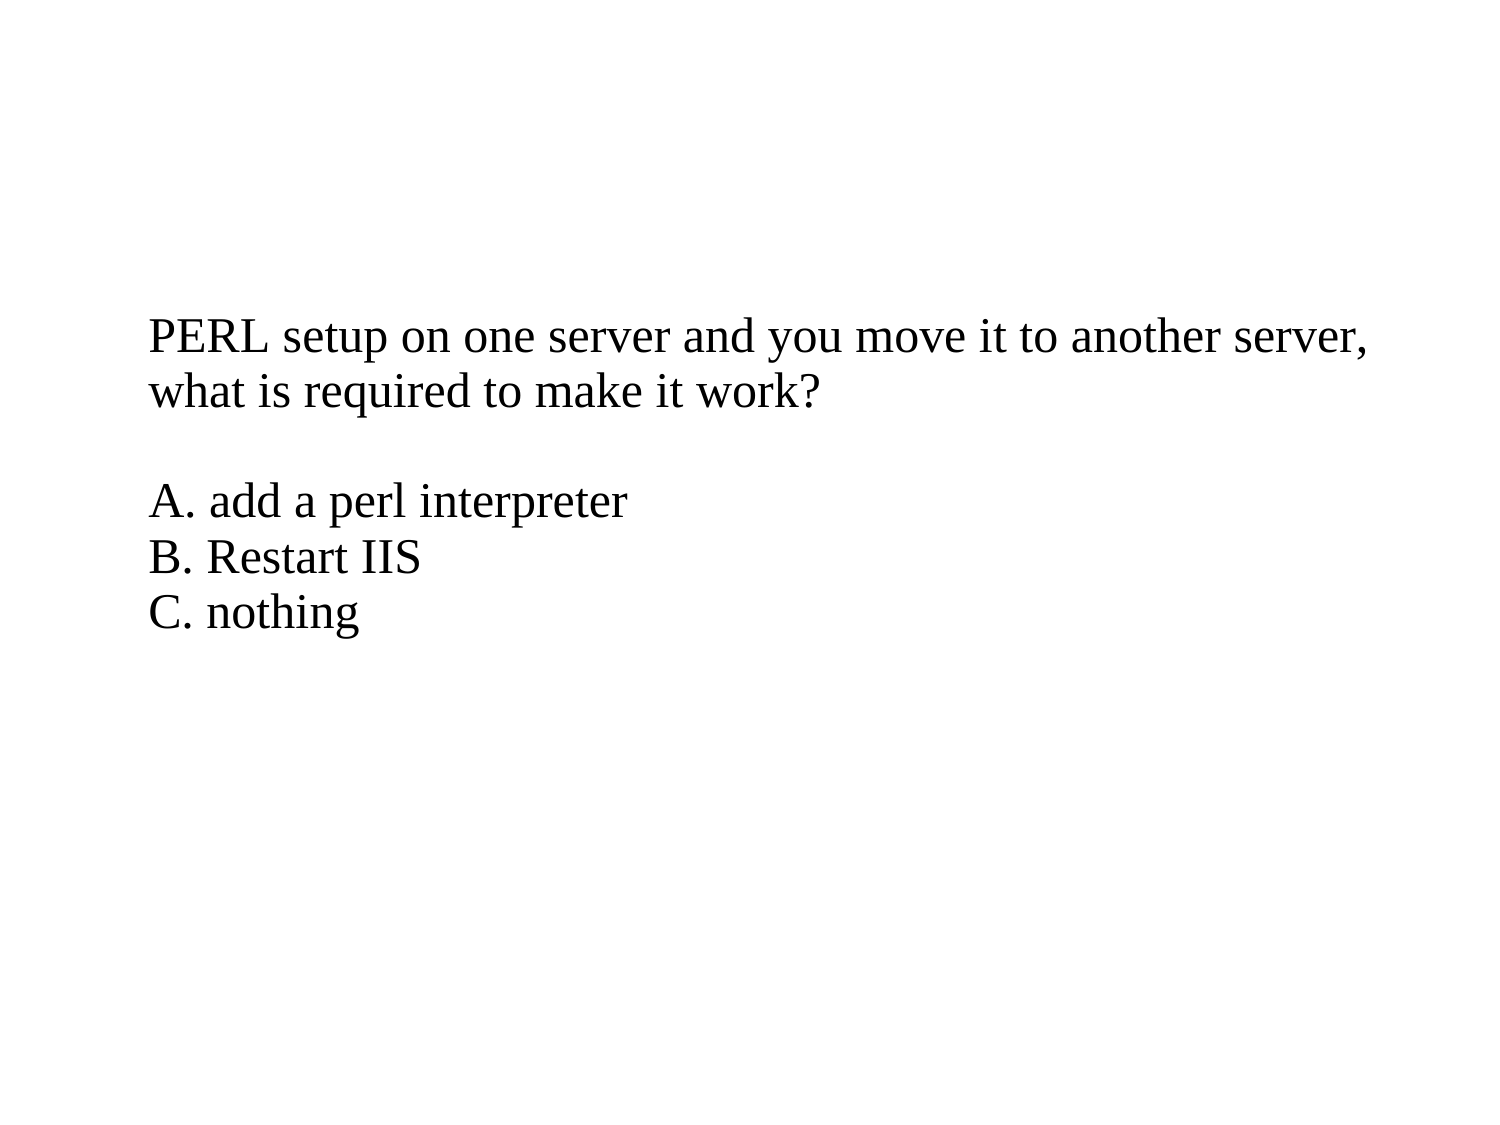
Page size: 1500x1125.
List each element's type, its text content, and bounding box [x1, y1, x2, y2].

text_box PERL setup on one server and you move it to another server, what is required to make it work? A. add a perl interpreter B. Restart IIS C. nothing [133, 299, 1388, 648]
